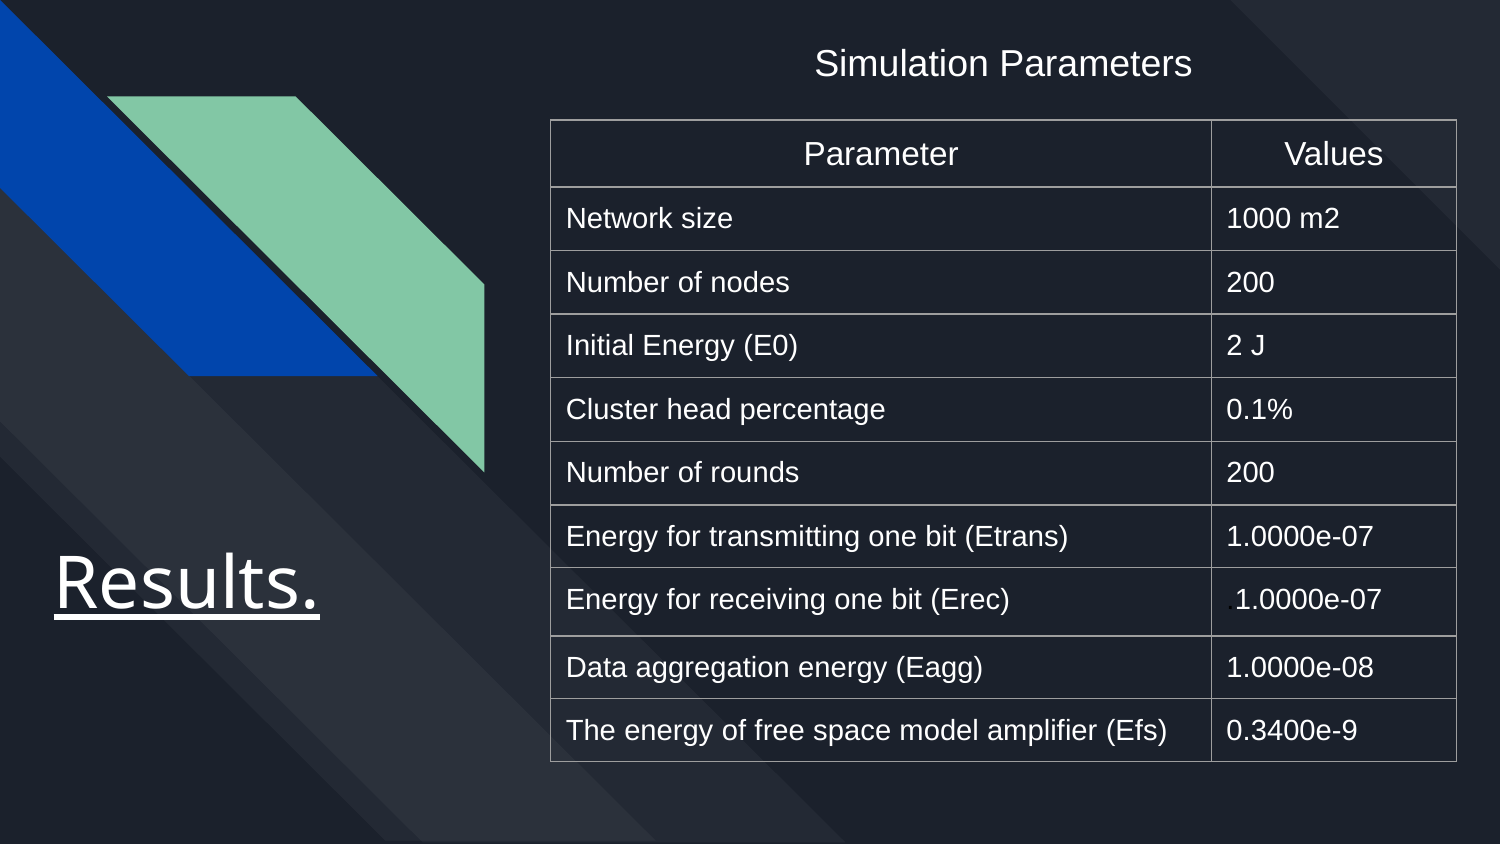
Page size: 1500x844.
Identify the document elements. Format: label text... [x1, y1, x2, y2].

table_cell 0.1% [1212, 378, 1456, 441]
table_cell 1.0000e-07 [1212, 506, 1456, 567]
table_cell 2 J [1212, 315, 1456, 377]
table_cell Cluster head percentage [551, 378, 1211, 441]
table_cell 0.3400e-9 [1212, 699, 1456, 761]
table_cell 1.0000e-08 [1212, 637, 1456, 698]
table_cell Number of rounds [551, 442, 1211, 504]
table_cell 200 [1212, 442, 1456, 504]
table_cell Data aggregation energy (Eagg) [551, 637, 1211, 698]
table_cell Energy for transmitting one bit (Etrans) [551, 506, 1211, 567]
table_cell The energy of free space model amplifier (Efs) [551, 699, 1211, 761]
table_cell .1.0000e-07 [1212, 568, 1456, 635]
text_box Simulation Parameters [799, 24, 1500, 87]
table_cell Number of nodes [551, 251, 1211, 313]
table_cell Initial Energy (E0) [551, 315, 1211, 377]
table_cell Energy for receiving one bit (Erec) [551, 568, 1211, 635]
table_header Parameter [551, 121, 1211, 186]
table_cell 1000 m2 [1212, 188, 1456, 250]
table_cell Network size [551, 188, 1211, 250]
title Results. [38, 520, 448, 638]
table_cell 200 [1212, 251, 1456, 313]
table_header Values [1212, 121, 1456, 186]
